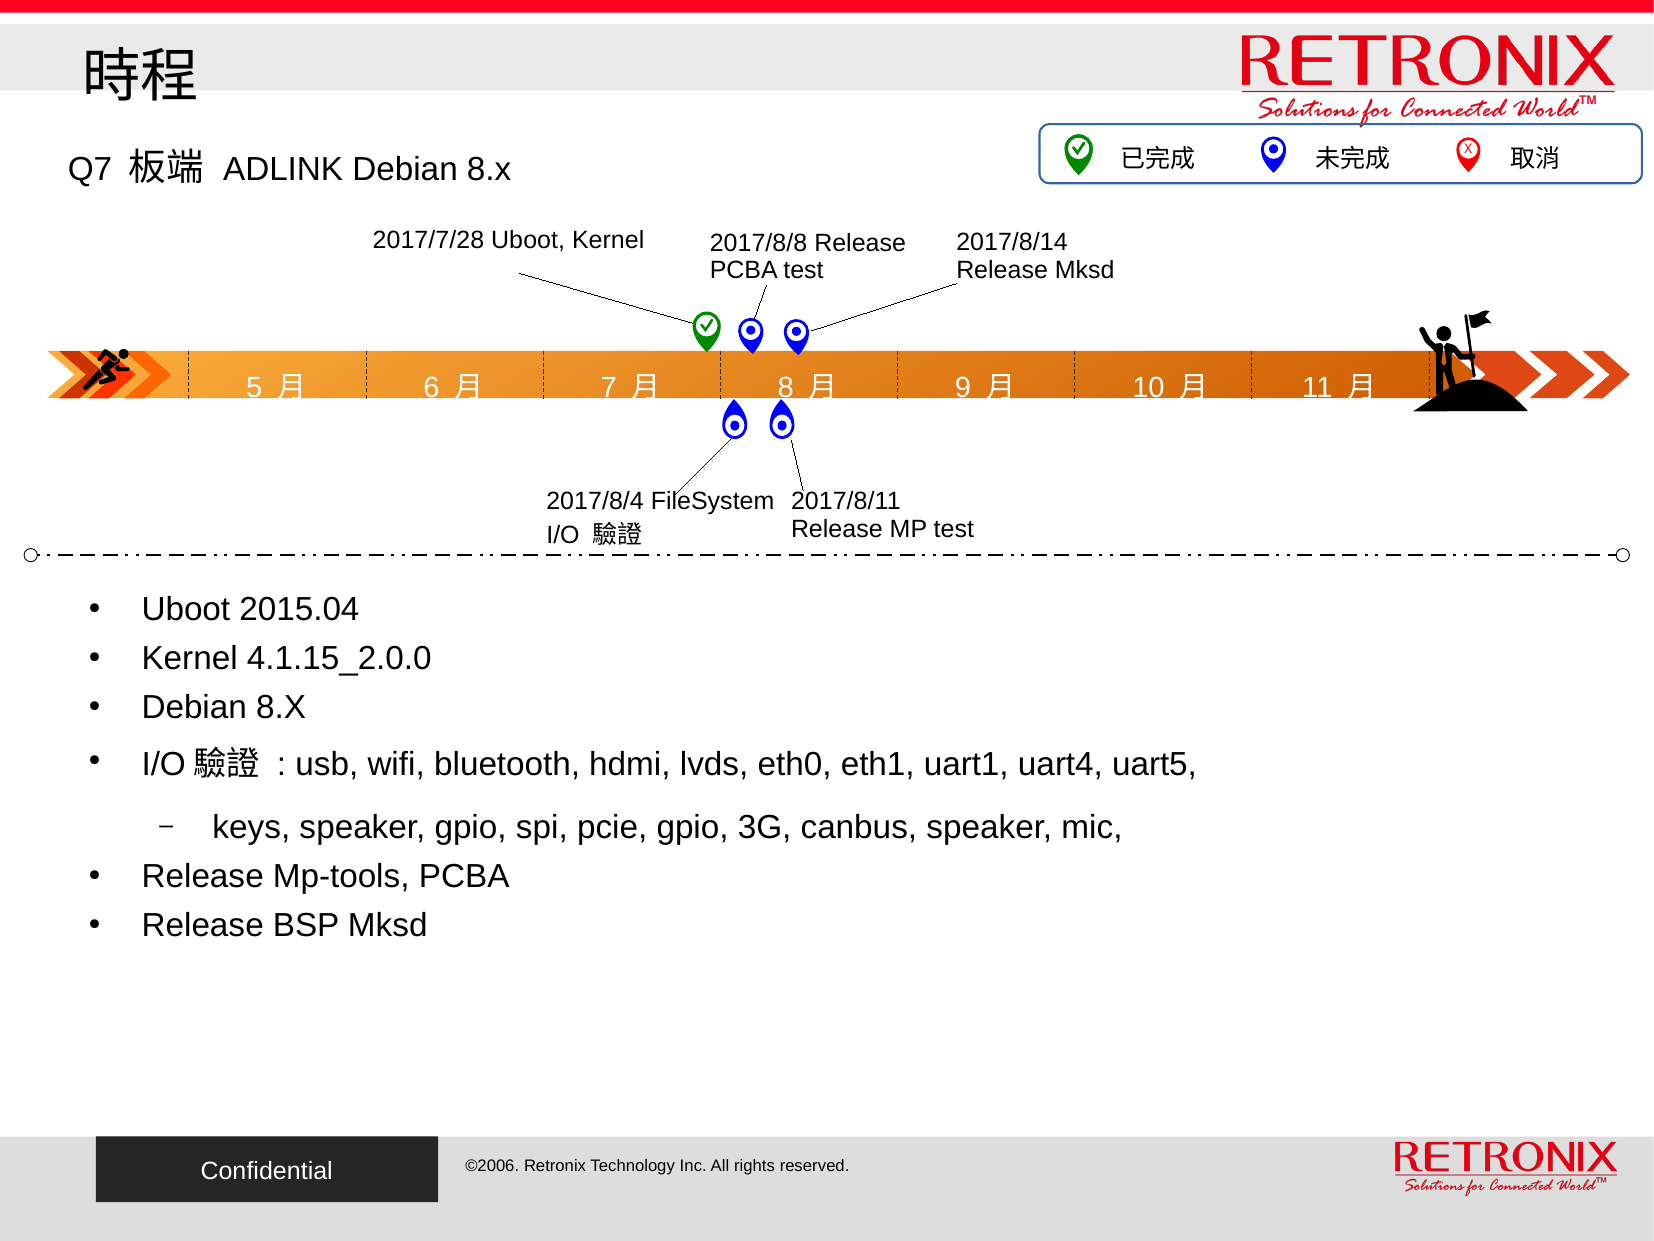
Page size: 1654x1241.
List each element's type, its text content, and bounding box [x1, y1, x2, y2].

text_box 2017/8/14 Release Mksd [941, 220, 1146, 293]
text_box [1530, 350, 1595, 399]
picture [767, 398, 796, 441]
picture [1235, 31, 1621, 123]
text_box [1582, 350, 1630, 399]
picture [1235, 126, 1621, 130]
text_box 9 月 [940, 356, 1031, 411]
text_box 8 月 [762, 356, 853, 411]
list Uboot 2015.04 Kernel 4.1.15_2.0.0 Debian 8.X I/O驗證 : usb, wifi, bluetooth, hdmi, lvds, eth0, eth1, uart1, uart4, uart5, keys, speaker, gpio, spi, pcie, gpio, 3G, canbus, speaker, mic, Release Mp-tools, PCBA Release BSP Mksd [70, 590, 1583, 1087]
text_box 6 月 [408, 356, 499, 411]
picture [782, 317, 812, 357]
picture [1260, 136, 1287, 174]
picture [82, 348, 131, 391]
text_box 7 月 [585, 356, 676, 411]
text_box 已完成 [1106, 130, 1211, 179]
picture [1391, 1139, 1621, 1198]
text_box 取消 [1495, 130, 1576, 179]
text_box 2017/7/28 Uboot, Kernel [357, 218, 687, 262]
picture [691, 311, 722, 353]
text_box 未完成 [1300, 130, 1406, 179]
picture [1455, 137, 1482, 173]
title 時程 [82, 23, 1205, 119]
text_box 2017/8/8 Release PCBA test [695, 220, 941, 293]
picture [736, 316, 767, 356]
text_box 2017/8/4 FileSystem I/O 驗證 [531, 479, 798, 556]
picture [1063, 134, 1094, 176]
text_box Q7 板端 ADLINK Debian 8.x [53, 129, 600, 194]
text_box [47, 350, 785, 399]
text_box [1530, 364, 1542, 385]
text_box 2017/8/11 Release MP test [776, 479, 993, 551]
text_box [804, 350, 1411, 399]
text_box 10 月 [1117, 356, 1229, 411]
text_box 11 月 [1287, 356, 1394, 411]
text_box 5 月 [231, 356, 322, 411]
picture [1411, 301, 1530, 420]
picture [720, 398, 749, 441]
